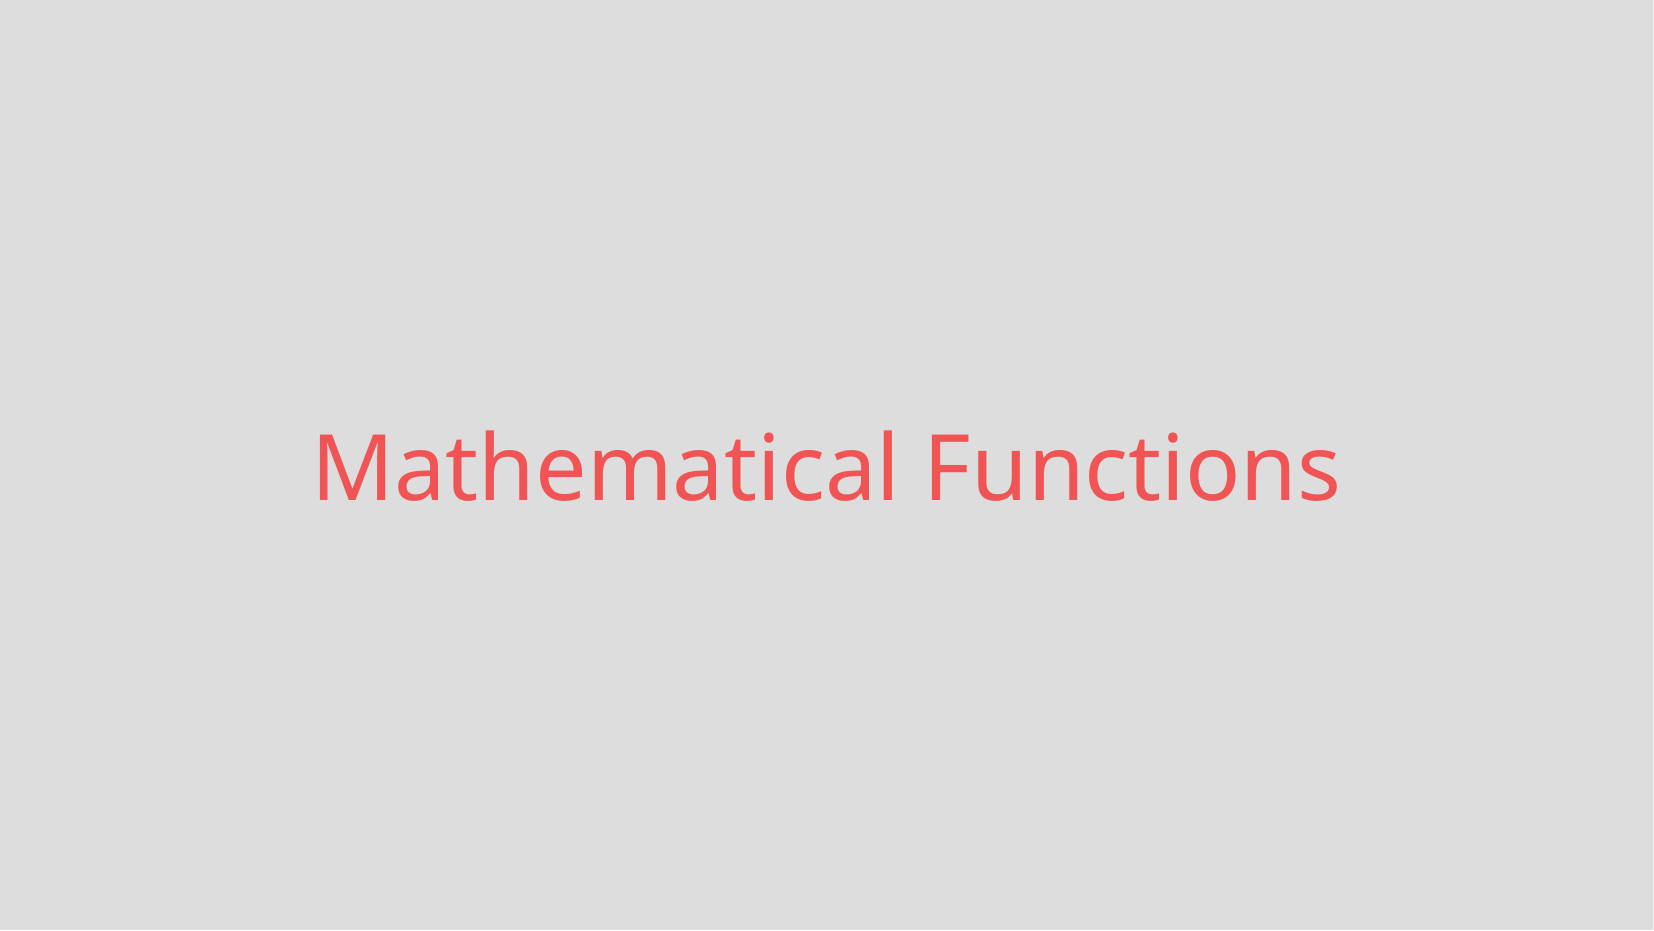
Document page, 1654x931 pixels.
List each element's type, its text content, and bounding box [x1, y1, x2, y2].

title Mathematical Functions [84, 387, 1570, 543]
